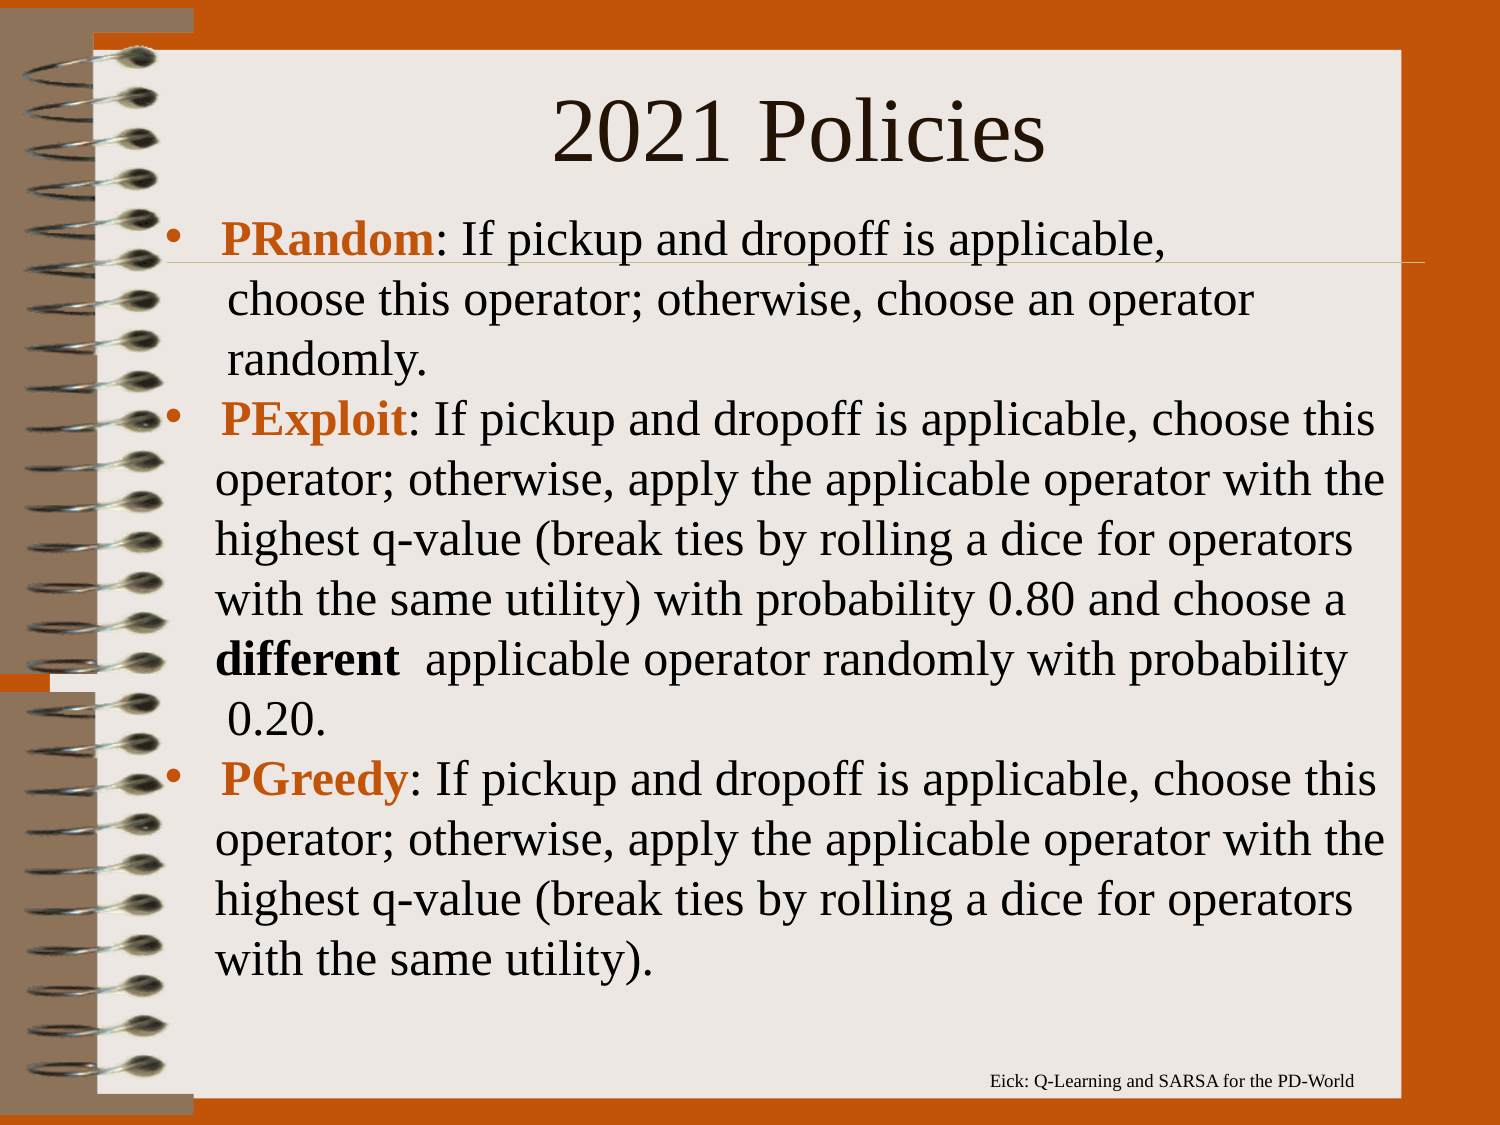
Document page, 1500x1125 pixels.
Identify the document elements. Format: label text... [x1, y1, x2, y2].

picture [0, 8, 194, 674]
title 2021 Policies [174, 50, 1425, 200]
picture [0, 692, 149, 1115]
text_box PRandom: If pickup and dropoff is applicable, choose this operator; otherwise, choose an operator randomly. PExploit: If pickup and dropoff is applicable, choose this operator; otherwise, apply the applicable operator with the highest q-value (break ties by rolling a dice for operators with the same utility) with probability 0.80 and choose a different applicable operator randomly with probability 0.20. PGreedy: If pickup and dropoff is applicable, choose this operator; otherwise, apply the applicable operator with the highest q-value (break ties by rolling a dice for operators with the same utility). [149, 197, 1413, 1125]
